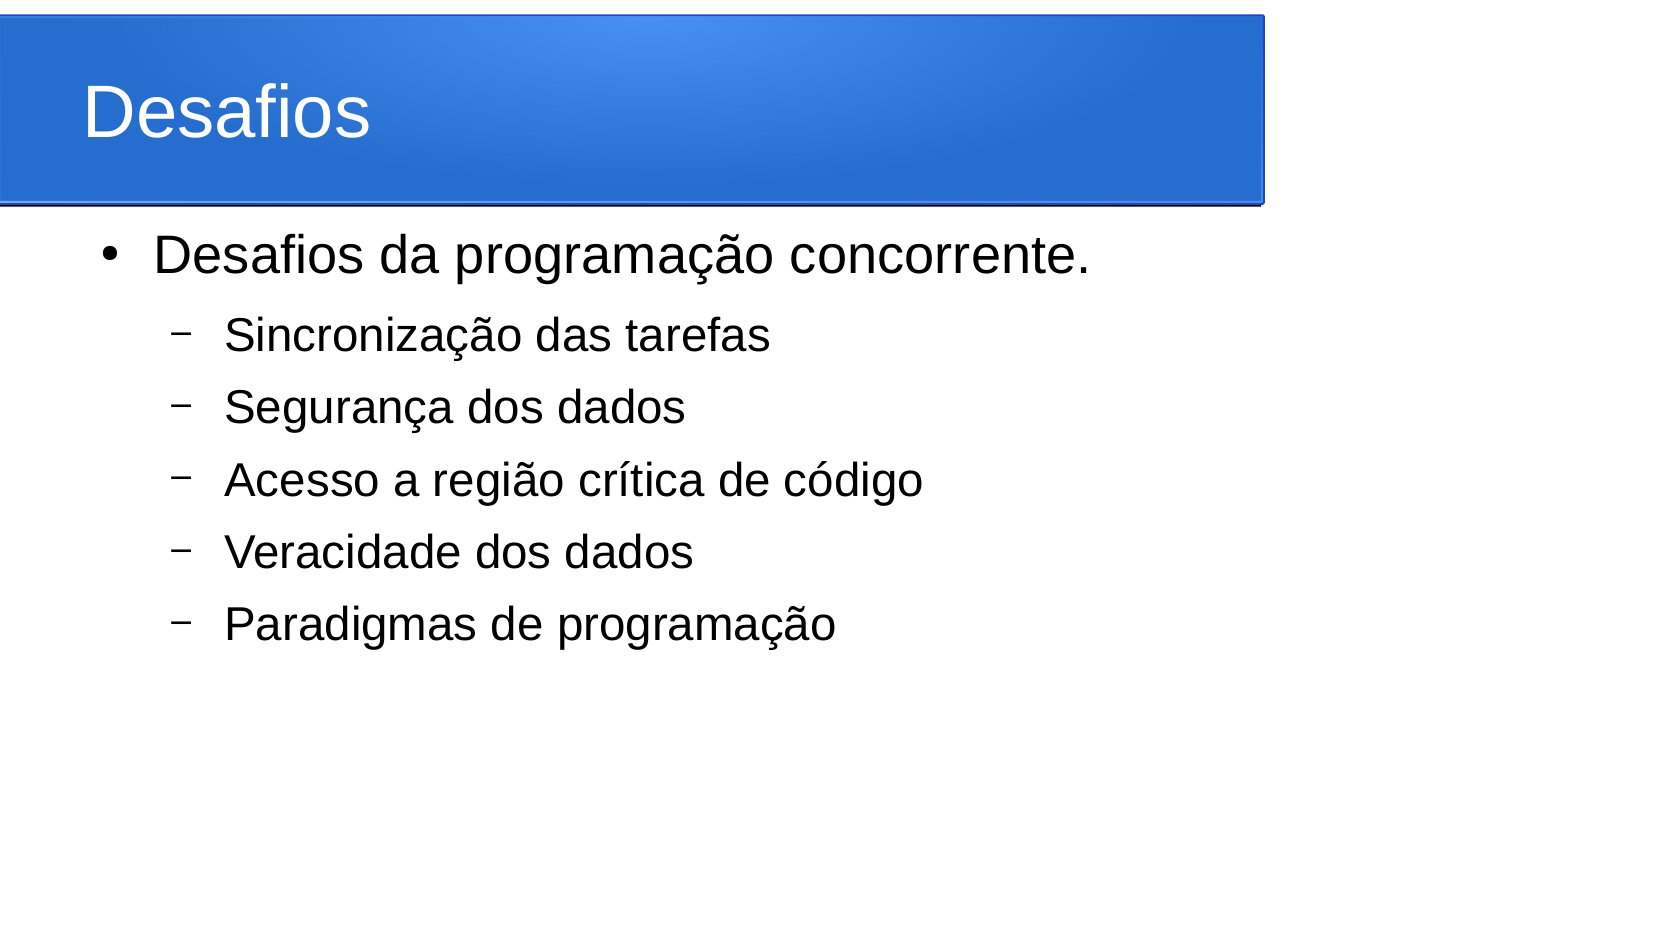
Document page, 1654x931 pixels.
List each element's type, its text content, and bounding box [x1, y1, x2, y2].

list Desafios da programação concorrente. Sincronização das tarefas Segurança dos dados Acesso a região crítica de código Veracidade dos dados Paradigmas de programação [82, 224, 1571, 764]
title Desafios [82, 35, 1235, 189]
